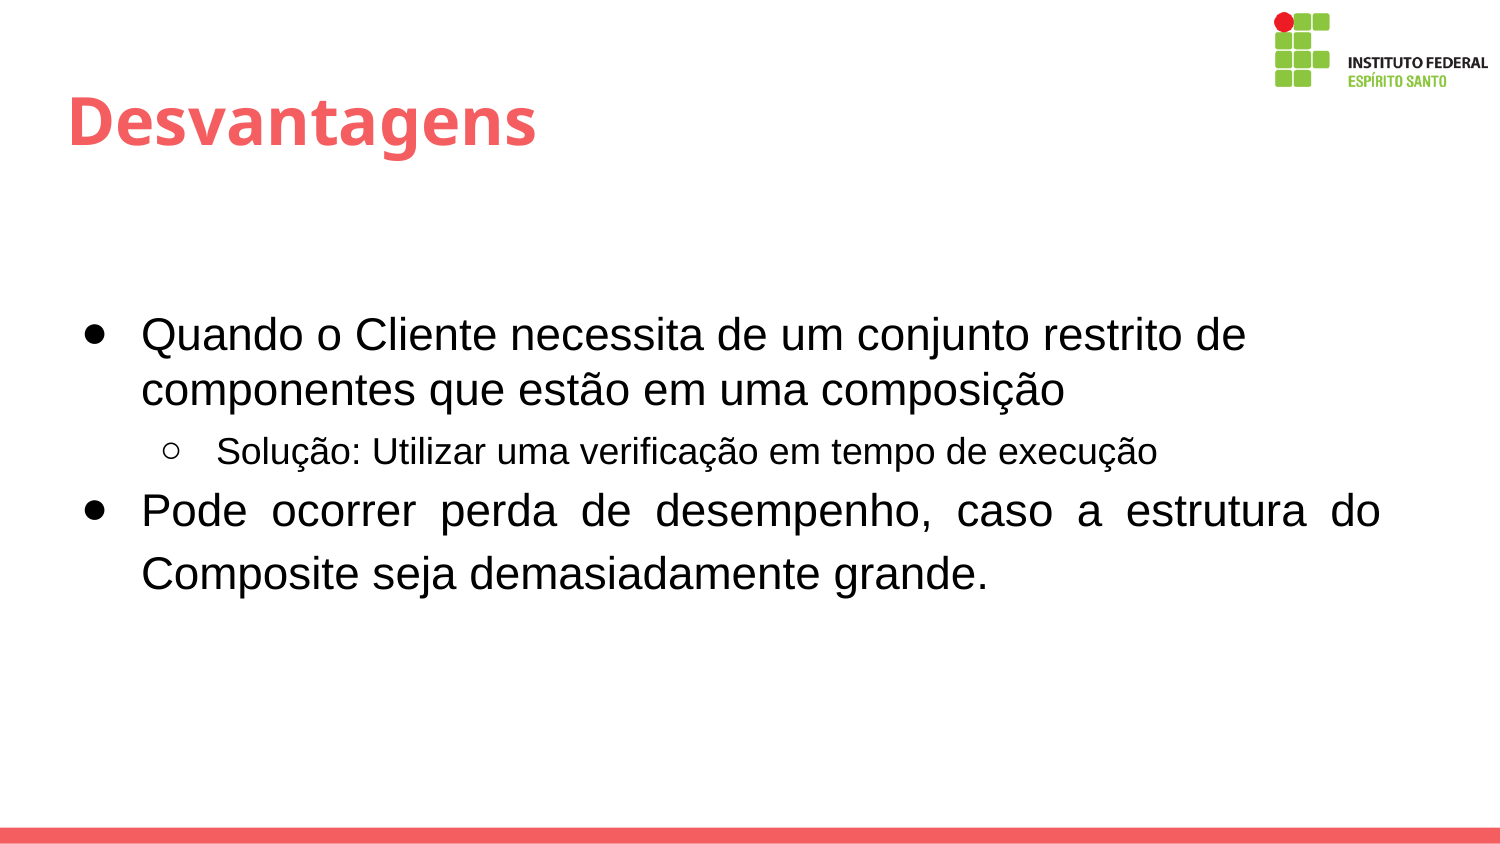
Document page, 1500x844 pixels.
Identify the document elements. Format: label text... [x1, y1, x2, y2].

title Desvantagens [51, 64, 1261, 192]
picture [1274, 12, 1488, 87]
list Quando o Cliente necessita de um conjunto restrito de componentes que estão em uma composição Solução: Utilizar uma verificação em tempo de execução Pode ocorrer perda de desempenho, caso a estrutura do Composite seja demasiadamente grande. [51, 219, 1398, 809]
